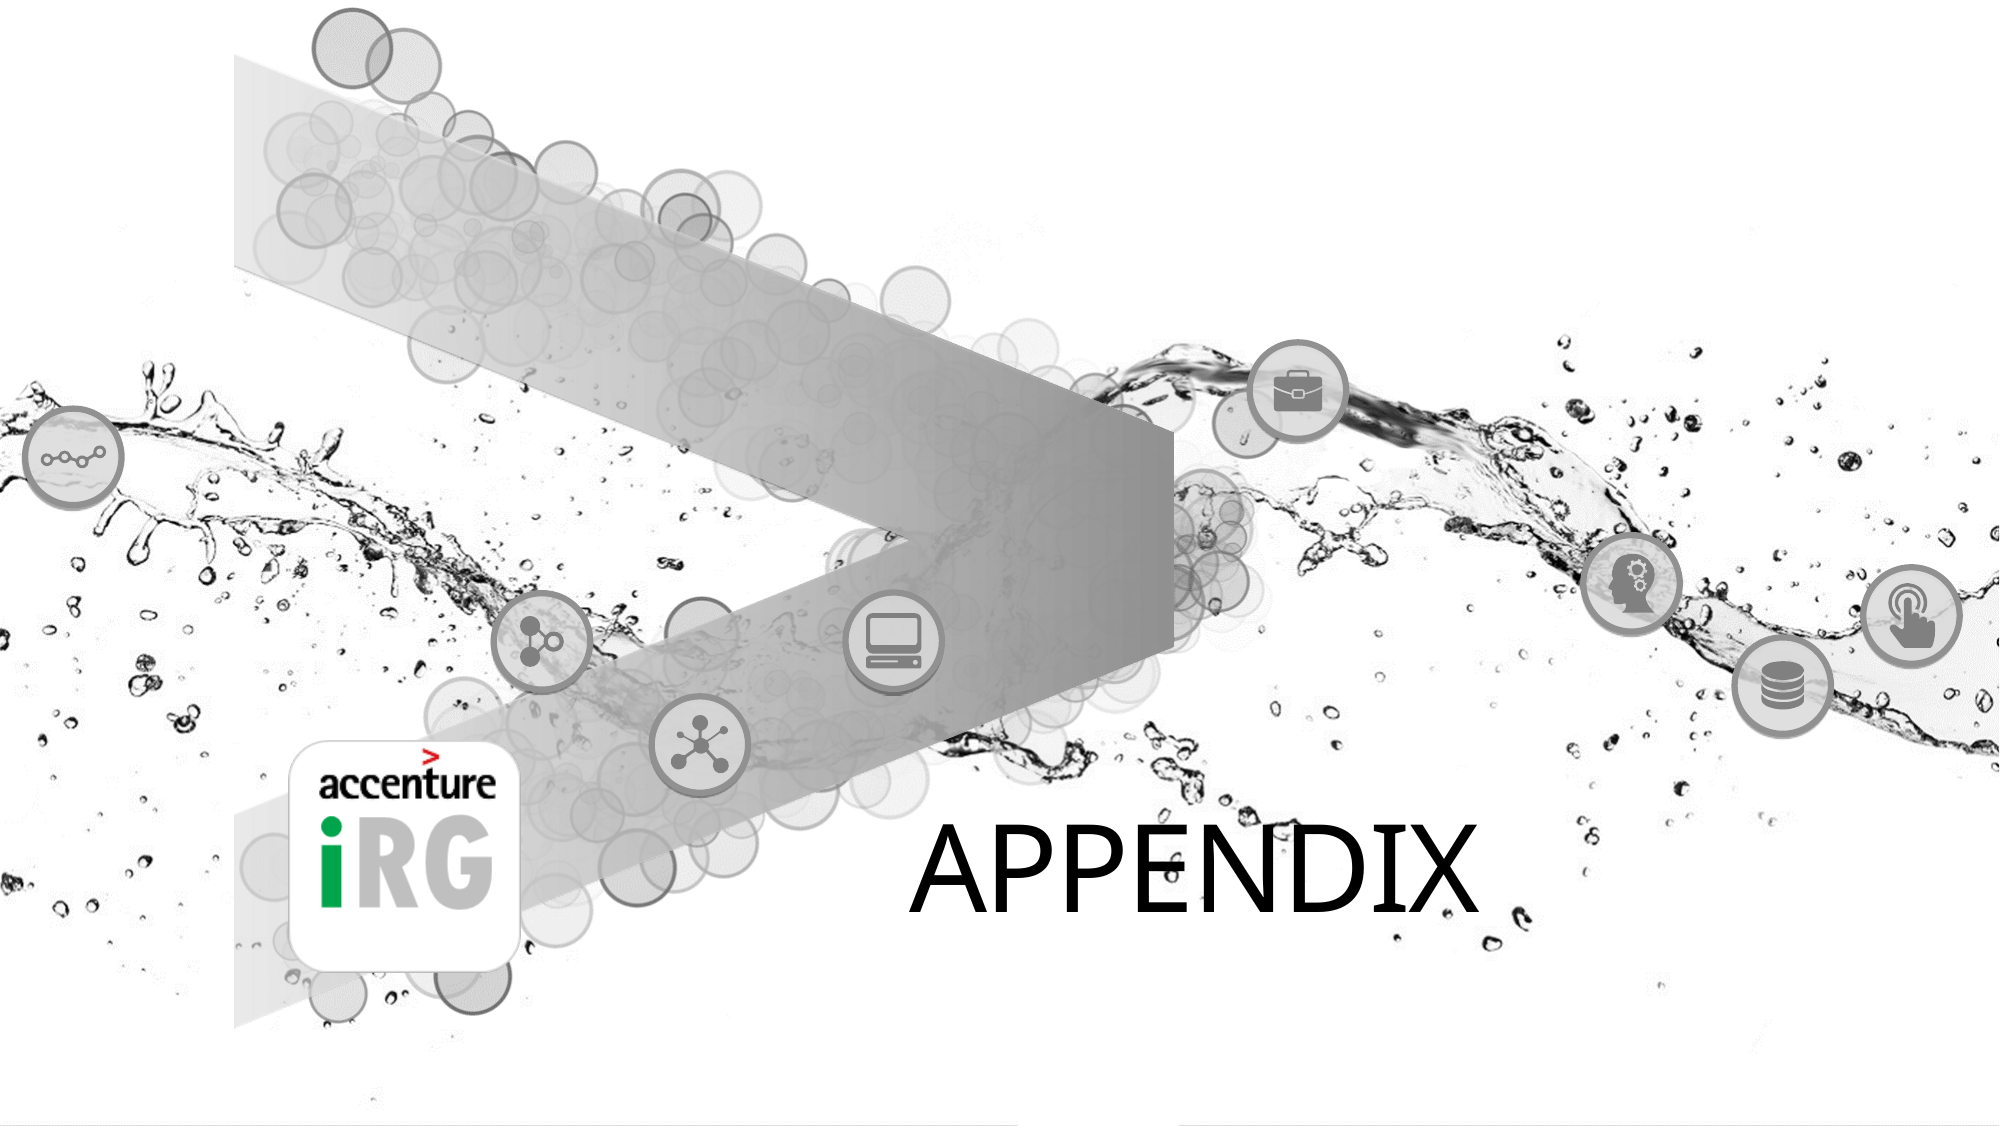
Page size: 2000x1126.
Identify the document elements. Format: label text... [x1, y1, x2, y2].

picture [0, 0, 2000, 1126]
text_box appendix [618, 797, 1771, 958]
